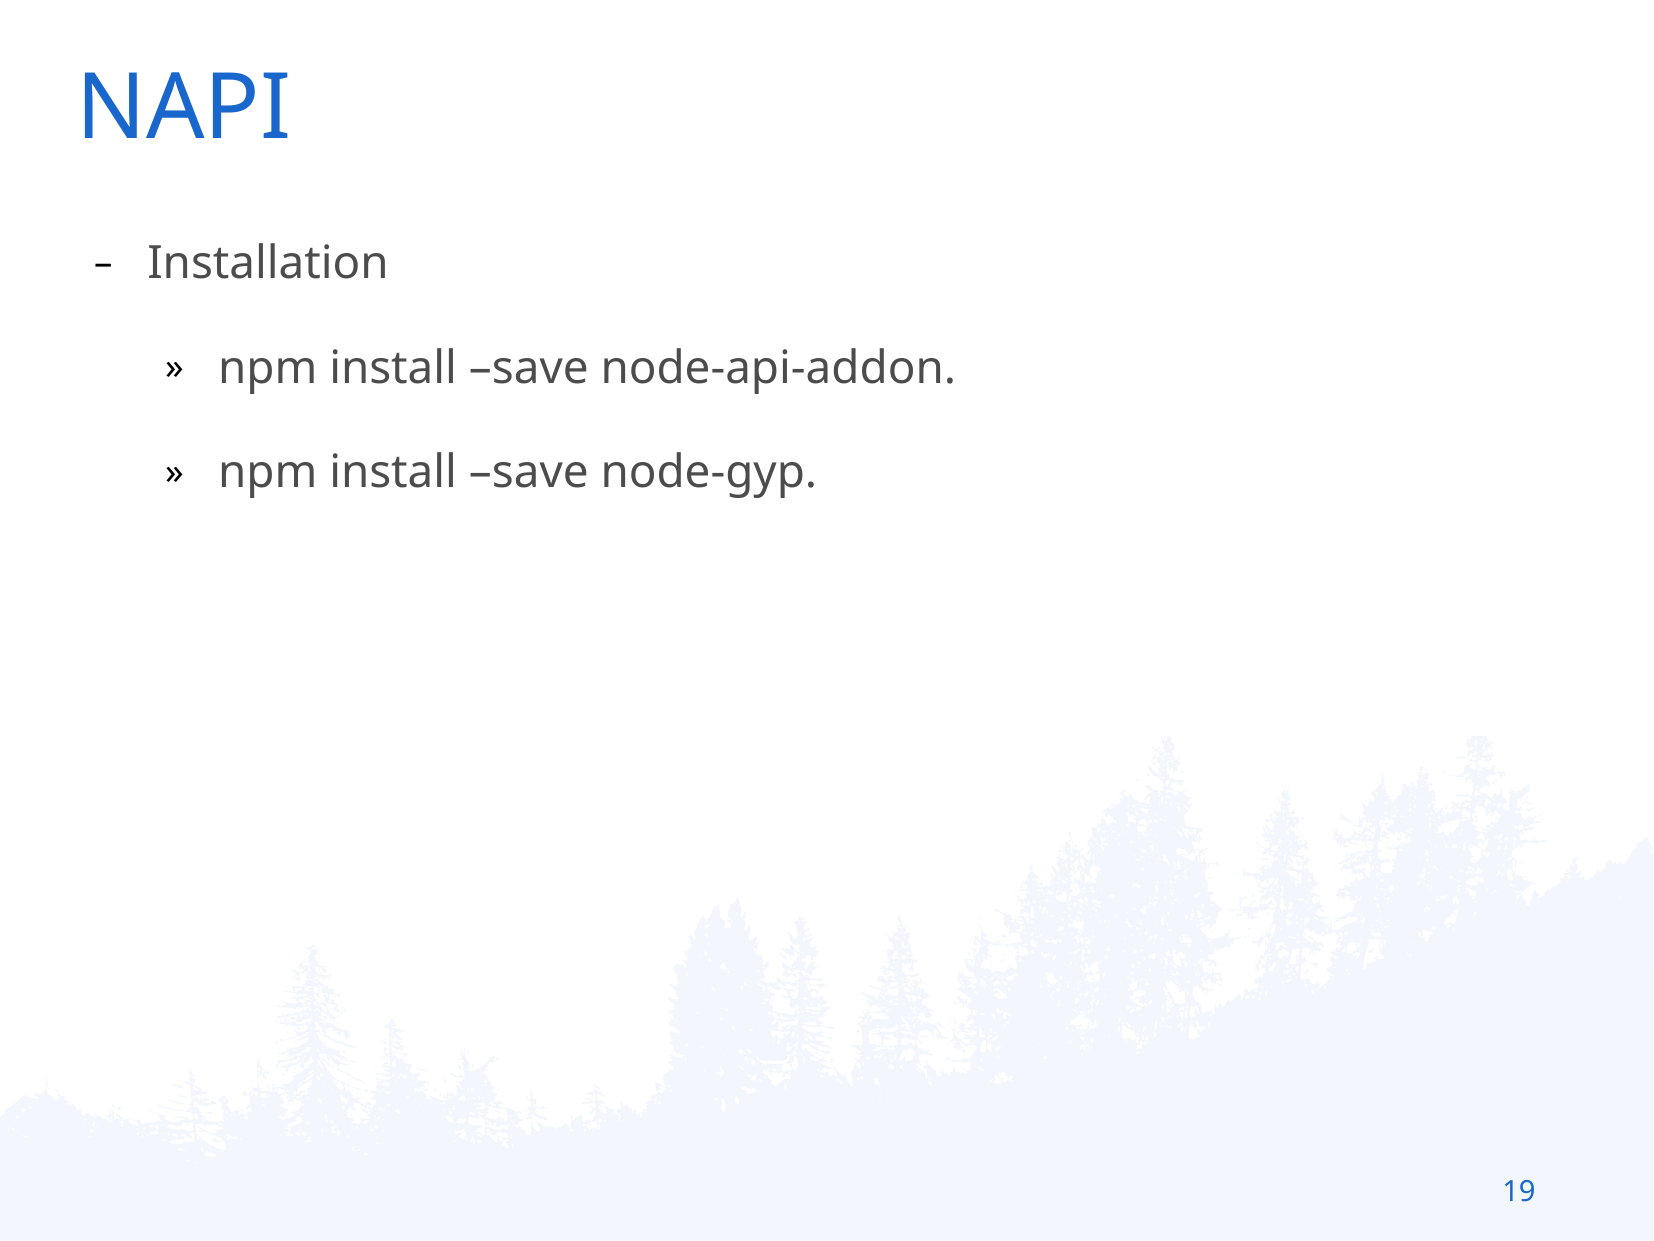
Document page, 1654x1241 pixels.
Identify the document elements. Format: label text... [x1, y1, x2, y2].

list Installation npm install –save node-api-addon. npm install –save node-gyp. [76, 217, 1565, 937]
title NAPI [76, 0, 1565, 207]
picture [0, 736, 1654, 1241]
